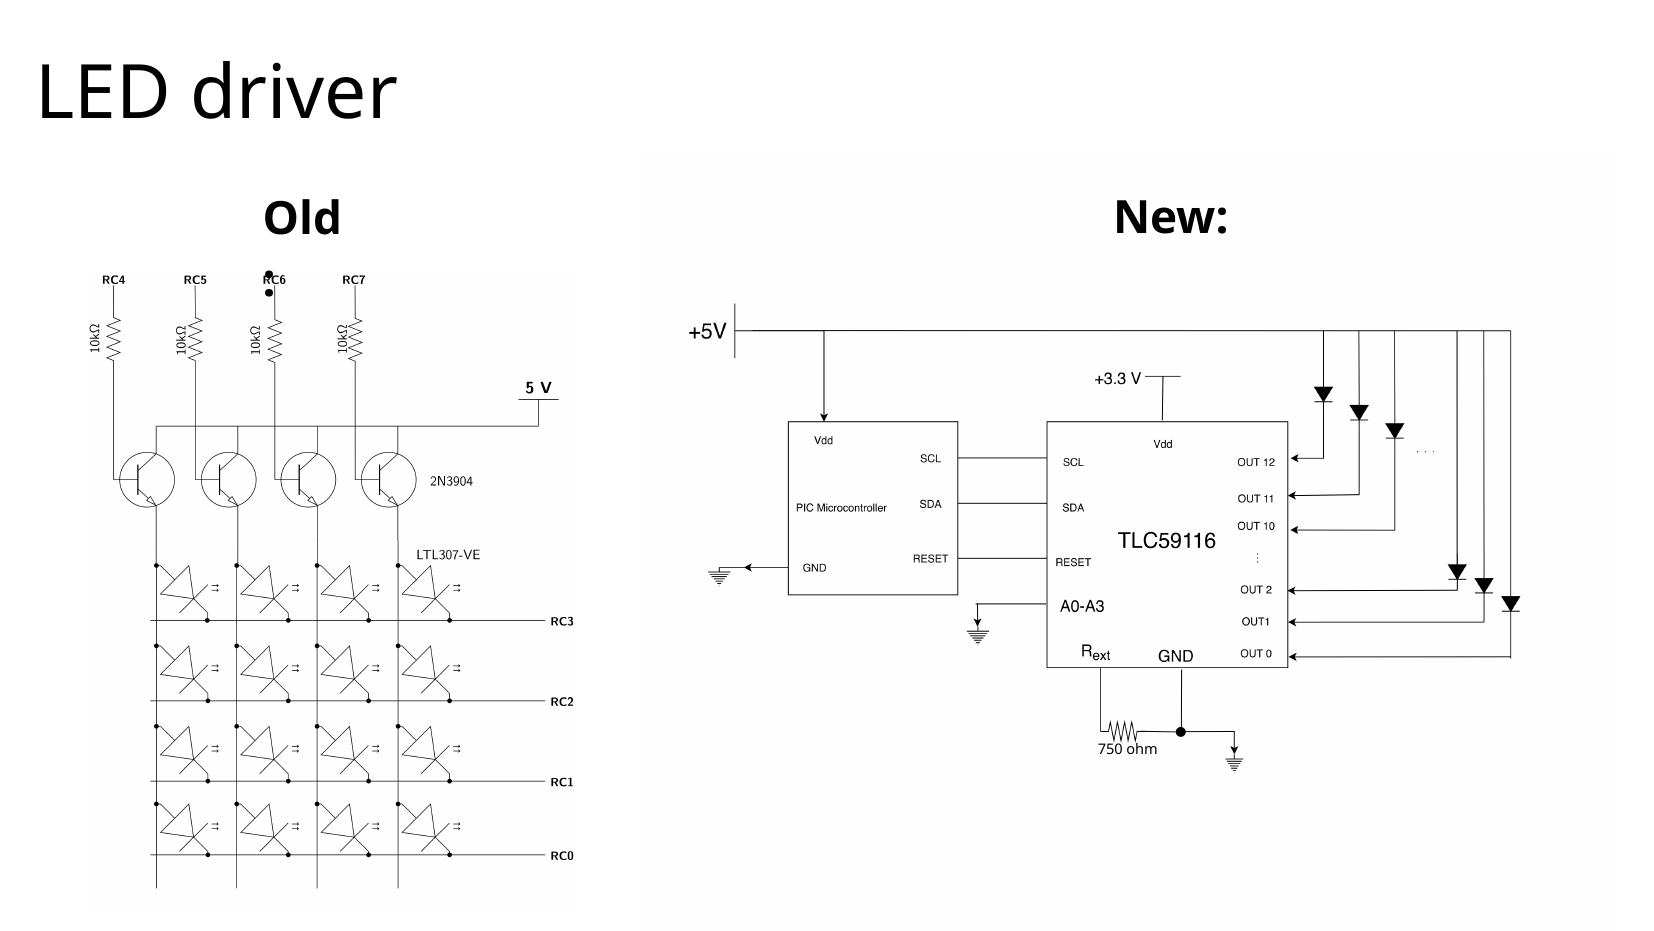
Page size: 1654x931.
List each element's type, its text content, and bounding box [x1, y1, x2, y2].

text_box Old: [248, 177, 367, 272]
title LED driver [35, 11, 1524, 168]
picture [85, 271, 579, 910]
text_box New: [1098, 177, 1323, 272]
text_box 750 ohm [1083, 731, 1195, 775]
picture [637, 157, 1619, 931]
